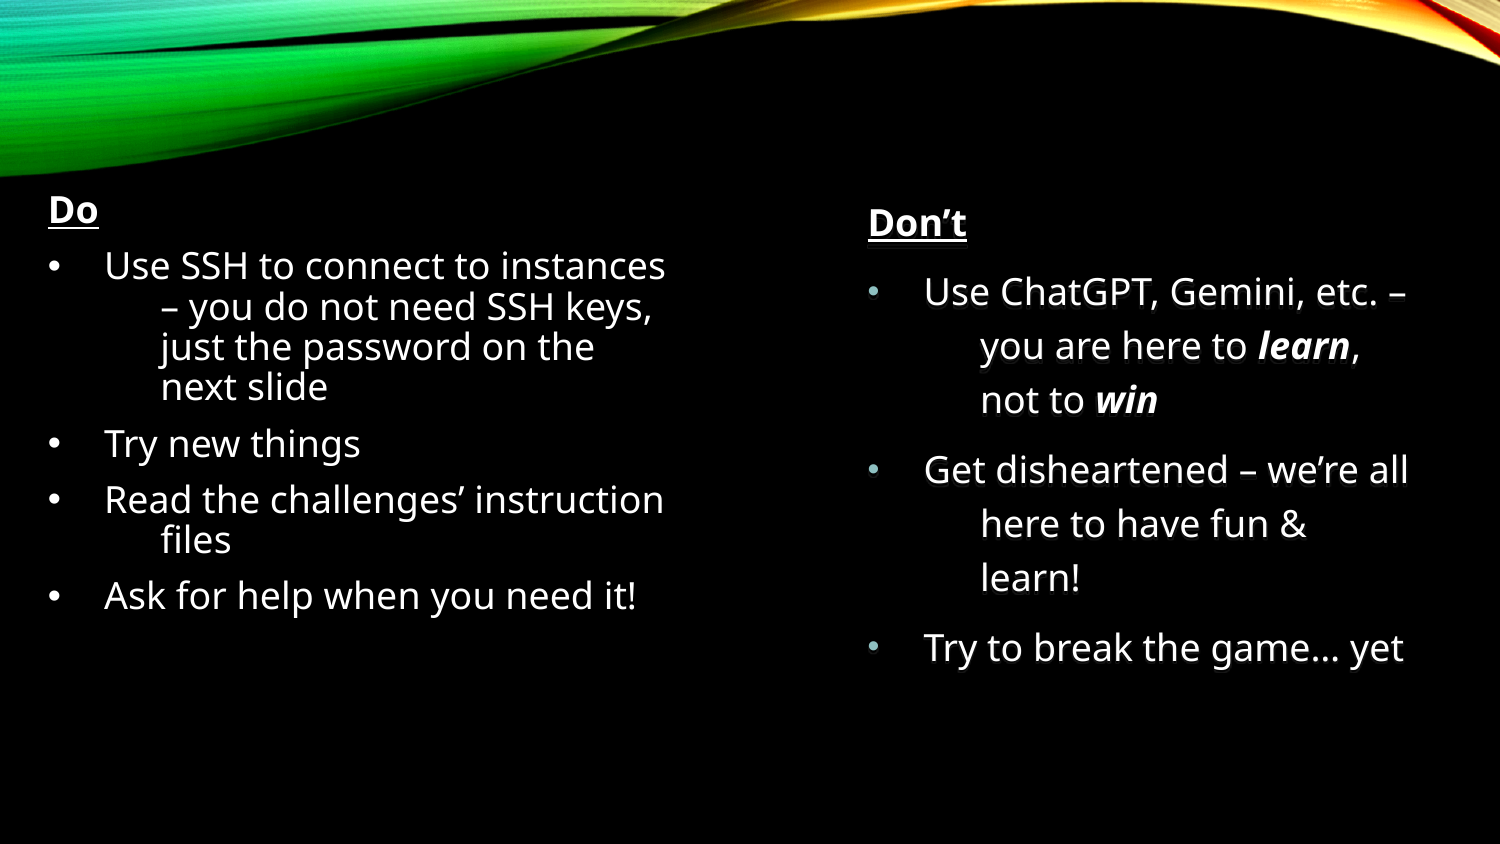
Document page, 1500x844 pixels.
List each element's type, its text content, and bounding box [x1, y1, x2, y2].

text_box Don’t Use ChatGPT, Gemini, etc. – you are here to learn, not to win Get disheartened – we’re all here to have fun & learn! Try to break the game… yet [852, 182, 1430, 814]
list Do Use SSH to connect to instances – you do not need SSH keys, just the password on the next slide Try new things Read the challenges’ instruction files Ask for help when you need it! [32, 183, 687, 814]
